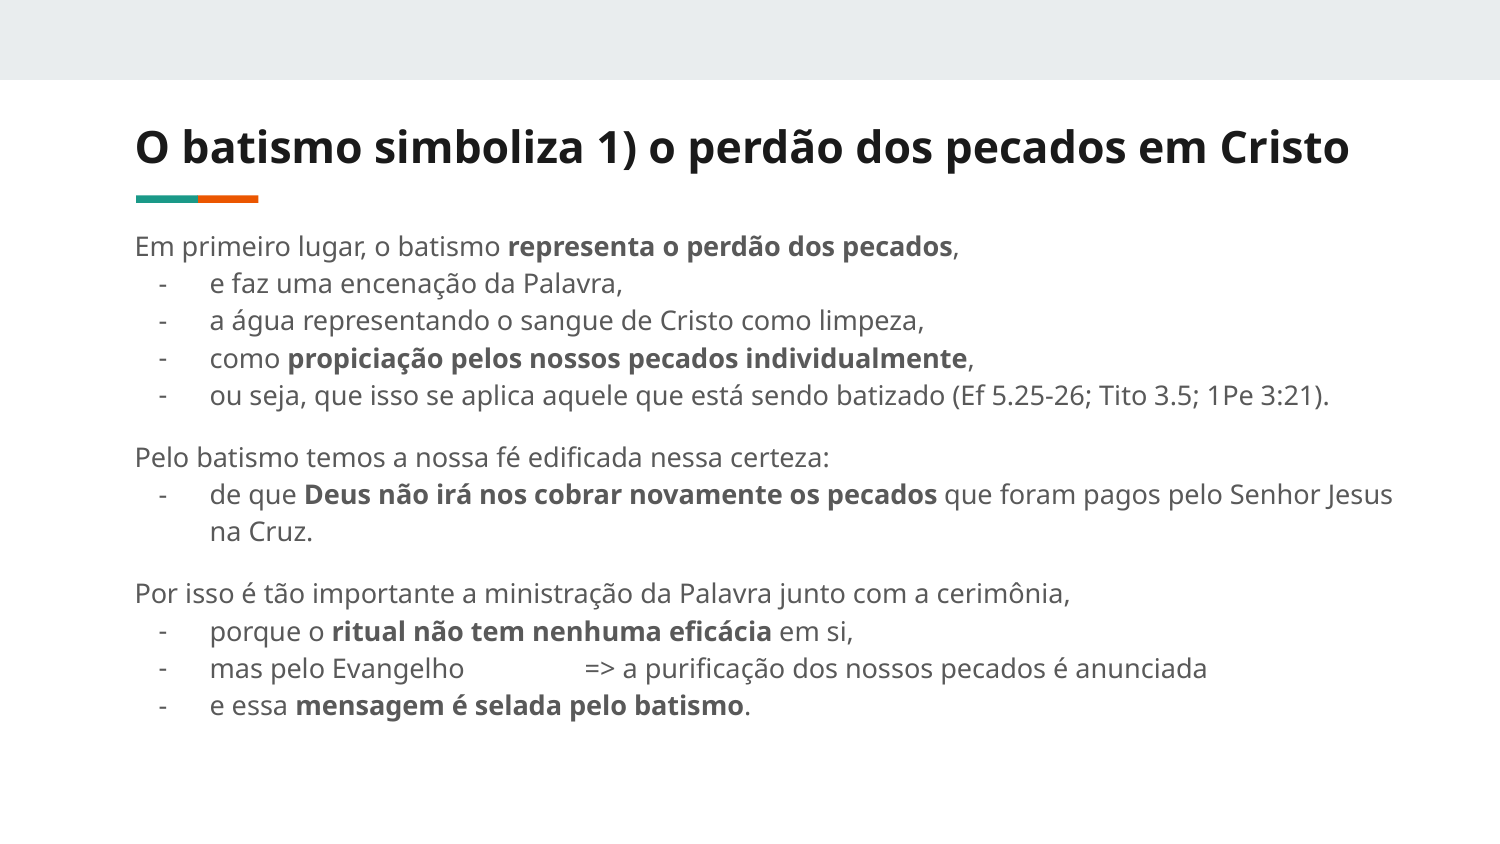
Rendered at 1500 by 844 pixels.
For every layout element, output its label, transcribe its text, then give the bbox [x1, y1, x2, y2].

list Em primeiro lugar, o batismo representa o perdão dos pecados, e faz uma encenação da Palavra, a água representando o sangue de Cristo como limpeza, como propiciação pelos nossos pecados individualmente, ou seja, que isso se aplica aquele que está sendo batizado (Ef 5.25-26; Tito 3.5; 1Pe 3:21). Pelo batismo temos a nossa fé edificada nessa certeza: de que Deus não irá nos cobrar novamente os pecados que foram pagos pelo Senhor Jesus na Cruz. Por isso é tão importante a ministração da Palavra junto com a cerimônia, porque o ritual não tem nenhuma eficácia em si, mas pelo Evangelho => a purificação dos nossos pecados é anunciada e essa mensagem é selada pelo batismo. [119, 209, 1446, 797]
title O batismo simboliza 1) o perdão dos pecados em Cristo [119, 103, 1381, 192]
